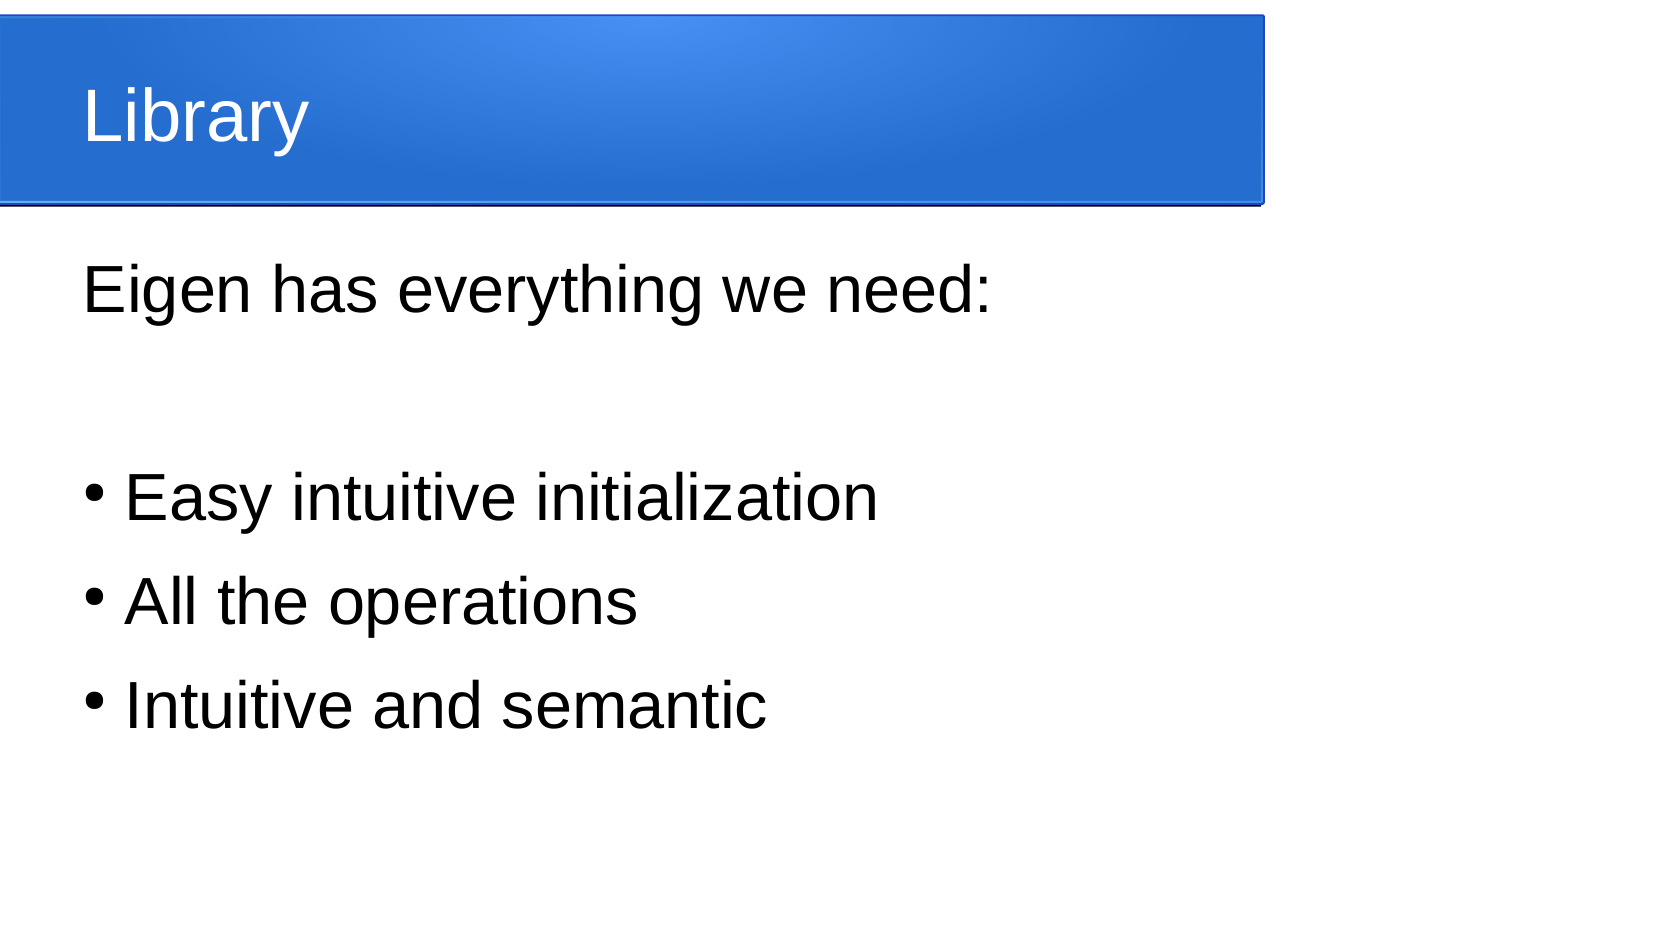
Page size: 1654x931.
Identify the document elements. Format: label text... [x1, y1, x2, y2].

subtitle Eigen has everything we need: Easy intuitive initialization All the operations Intuitive and semantic [82, 224, 1571, 764]
title Library [82, 35, 1235, 189]
